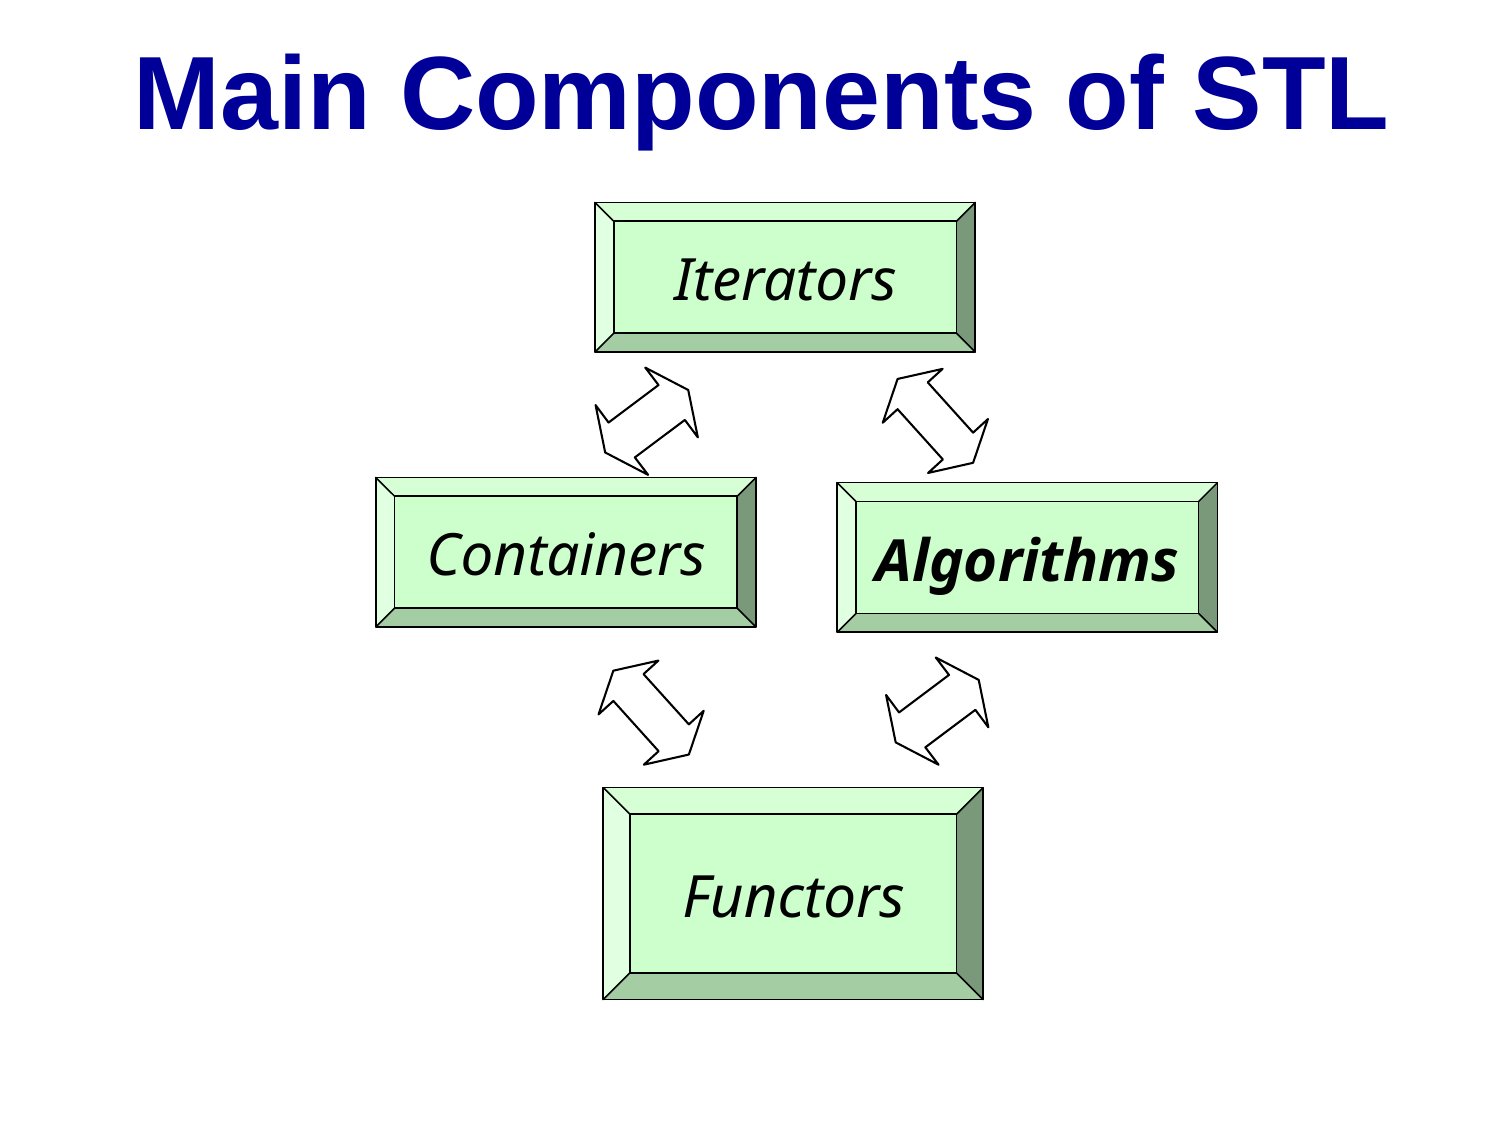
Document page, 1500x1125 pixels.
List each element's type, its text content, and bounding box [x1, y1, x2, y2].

picture [836, 481, 1223, 638]
text_box Containers [408, 502, 724, 603]
picture [375, 476, 762, 633]
text_box Algorithms [870, 507, 1185, 608]
text_box Functors [643, 820, 944, 968]
picture [594, 201, 981, 358]
title Main Components of STL [69, 0, 1457, 189]
text_box Iterators [628, 227, 943, 328]
picture [602, 786, 989, 1006]
